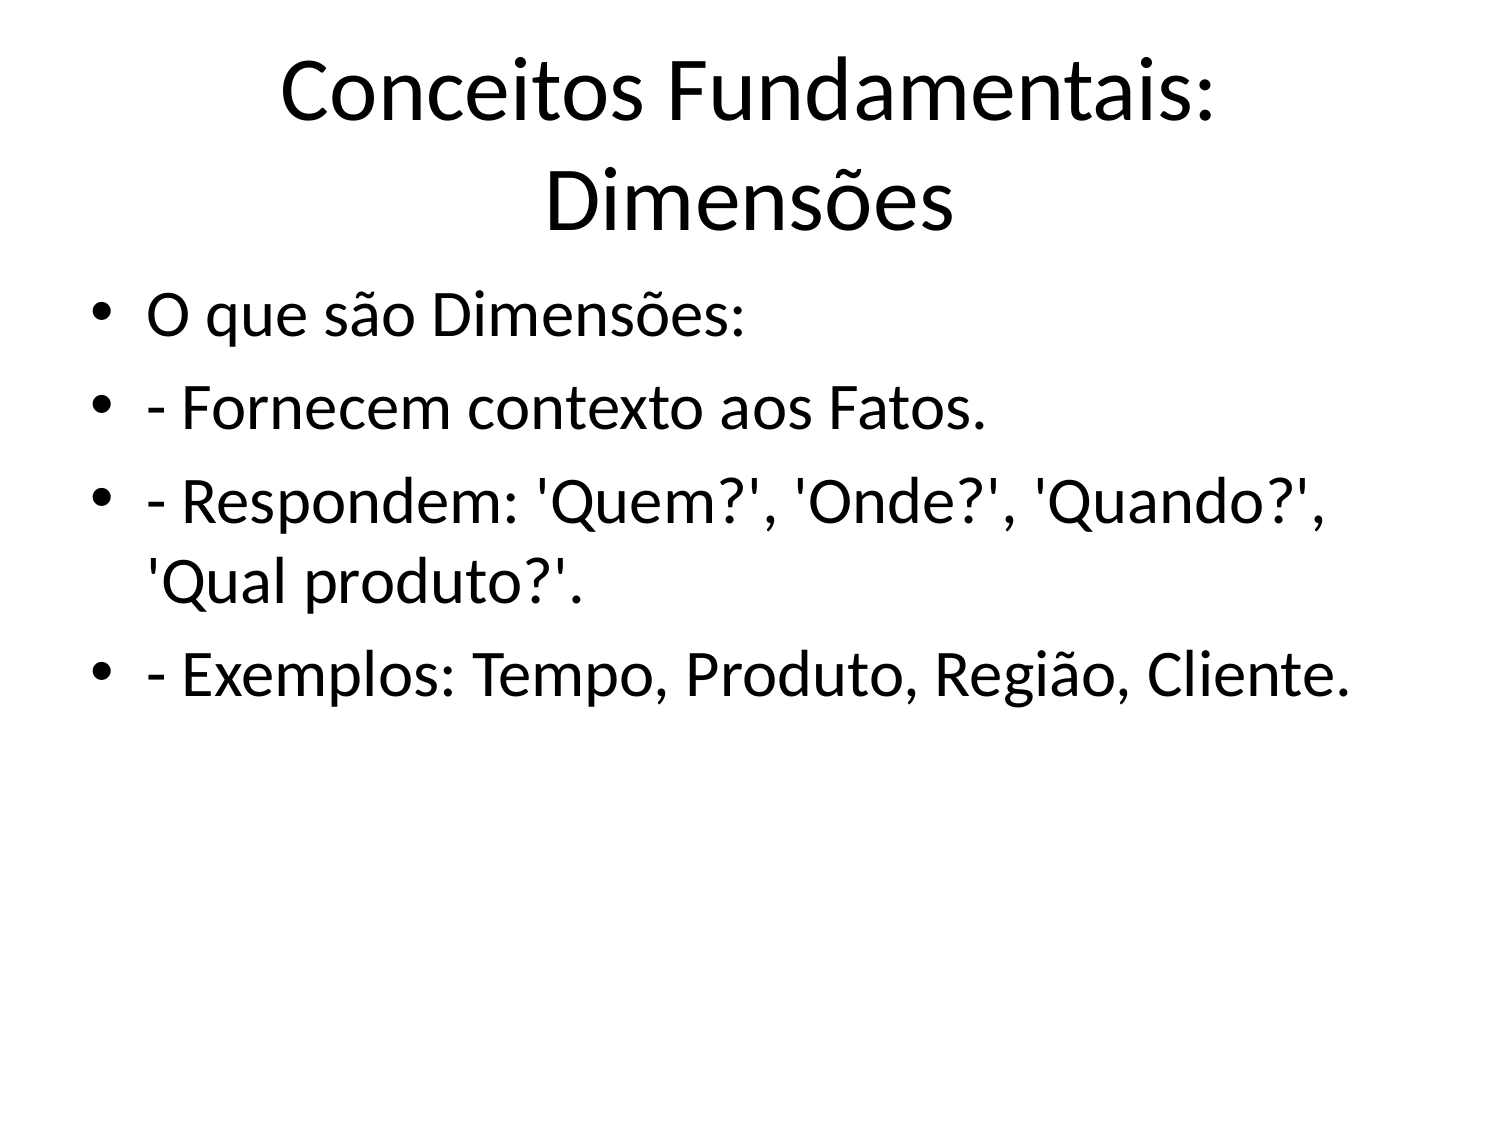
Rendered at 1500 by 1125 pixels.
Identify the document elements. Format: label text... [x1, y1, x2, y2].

title Conceitos Fundamentais: Dimensões [75, 45, 1425, 233]
list O que são Dimensões: - Fornecem contexto aos Fatos. - Respondem: 'Quem?', 'Onde?', 'Quando?', 'Qual produto?'. - Exemplos: Tempo, Produto, Região, Cliente. [75, 262, 1425, 1005]
